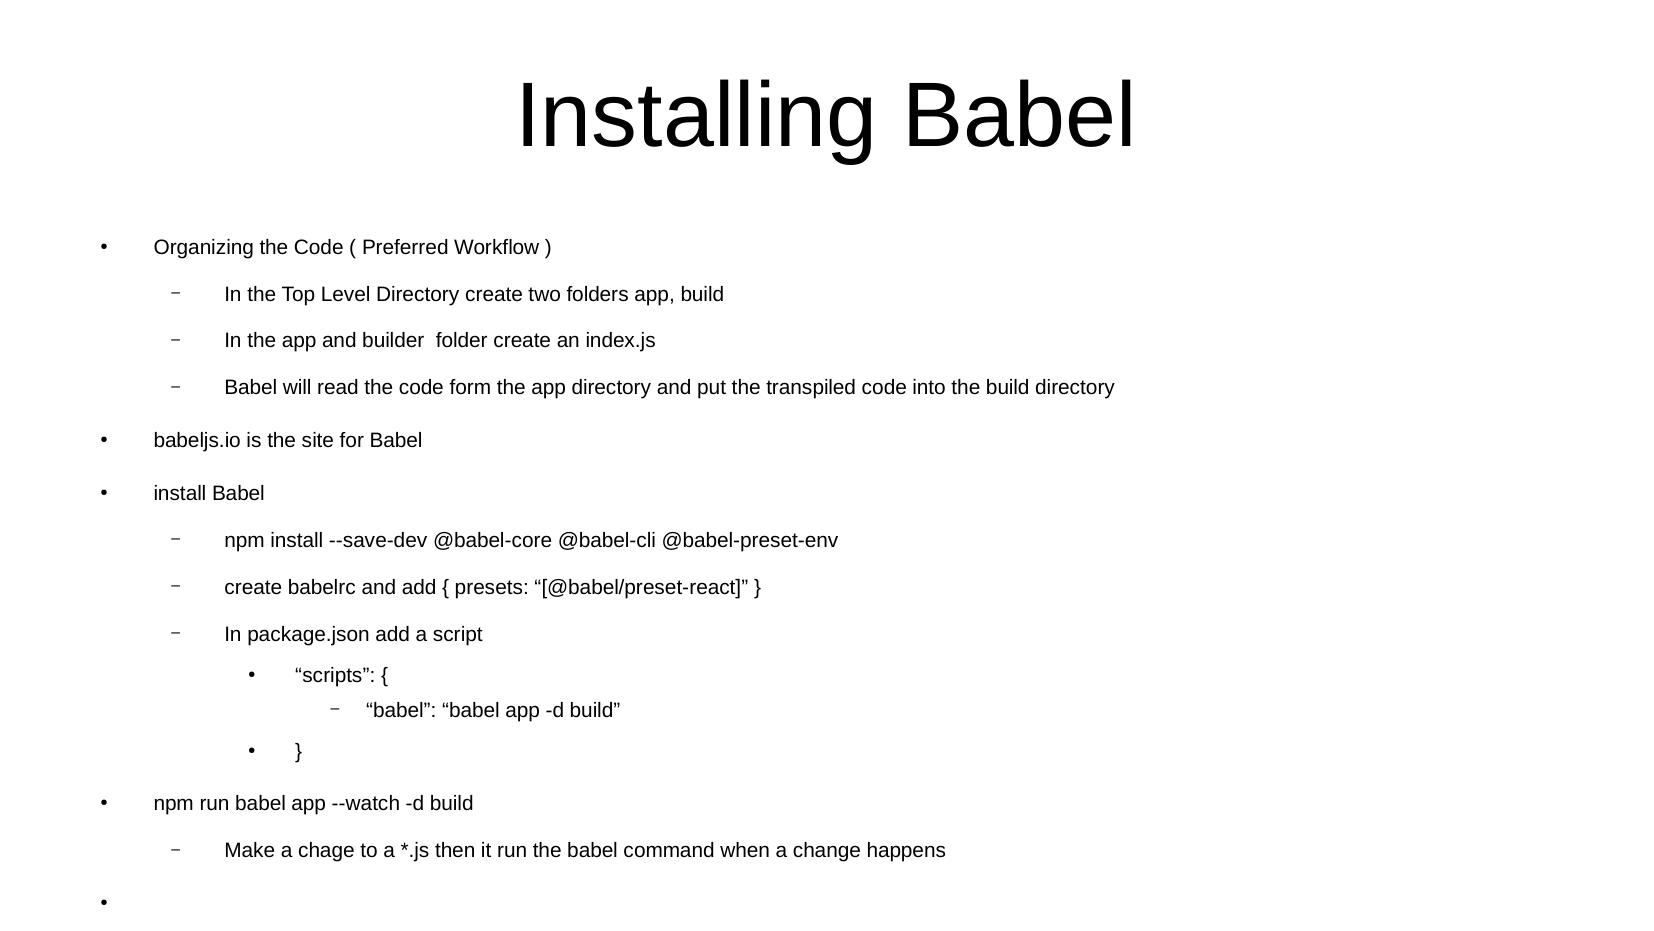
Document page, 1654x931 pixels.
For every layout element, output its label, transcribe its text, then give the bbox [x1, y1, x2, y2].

title Installing Babel [82, 37, 1571, 193]
list Organizing the Code ( Preferred Workflow ) In the Top Level Directory create two folders app, build In the app and builder folder create an index.js Babel will read the code form the app directory and put the transpiled code into the build directory babeljs.io is the site for Babel install Babel npm install --save-dev @babel-core @babel-cli @babel-preset-env create babelrc and add { presets: “[@babel/preset-react]” } In package.json add a script “scripts”: { “babel”: “babel app -d build” } npm run babel app --watch -d build Make a chage to a *.js then it run the babel command when a change happens [82, 235, 1636, 918]
